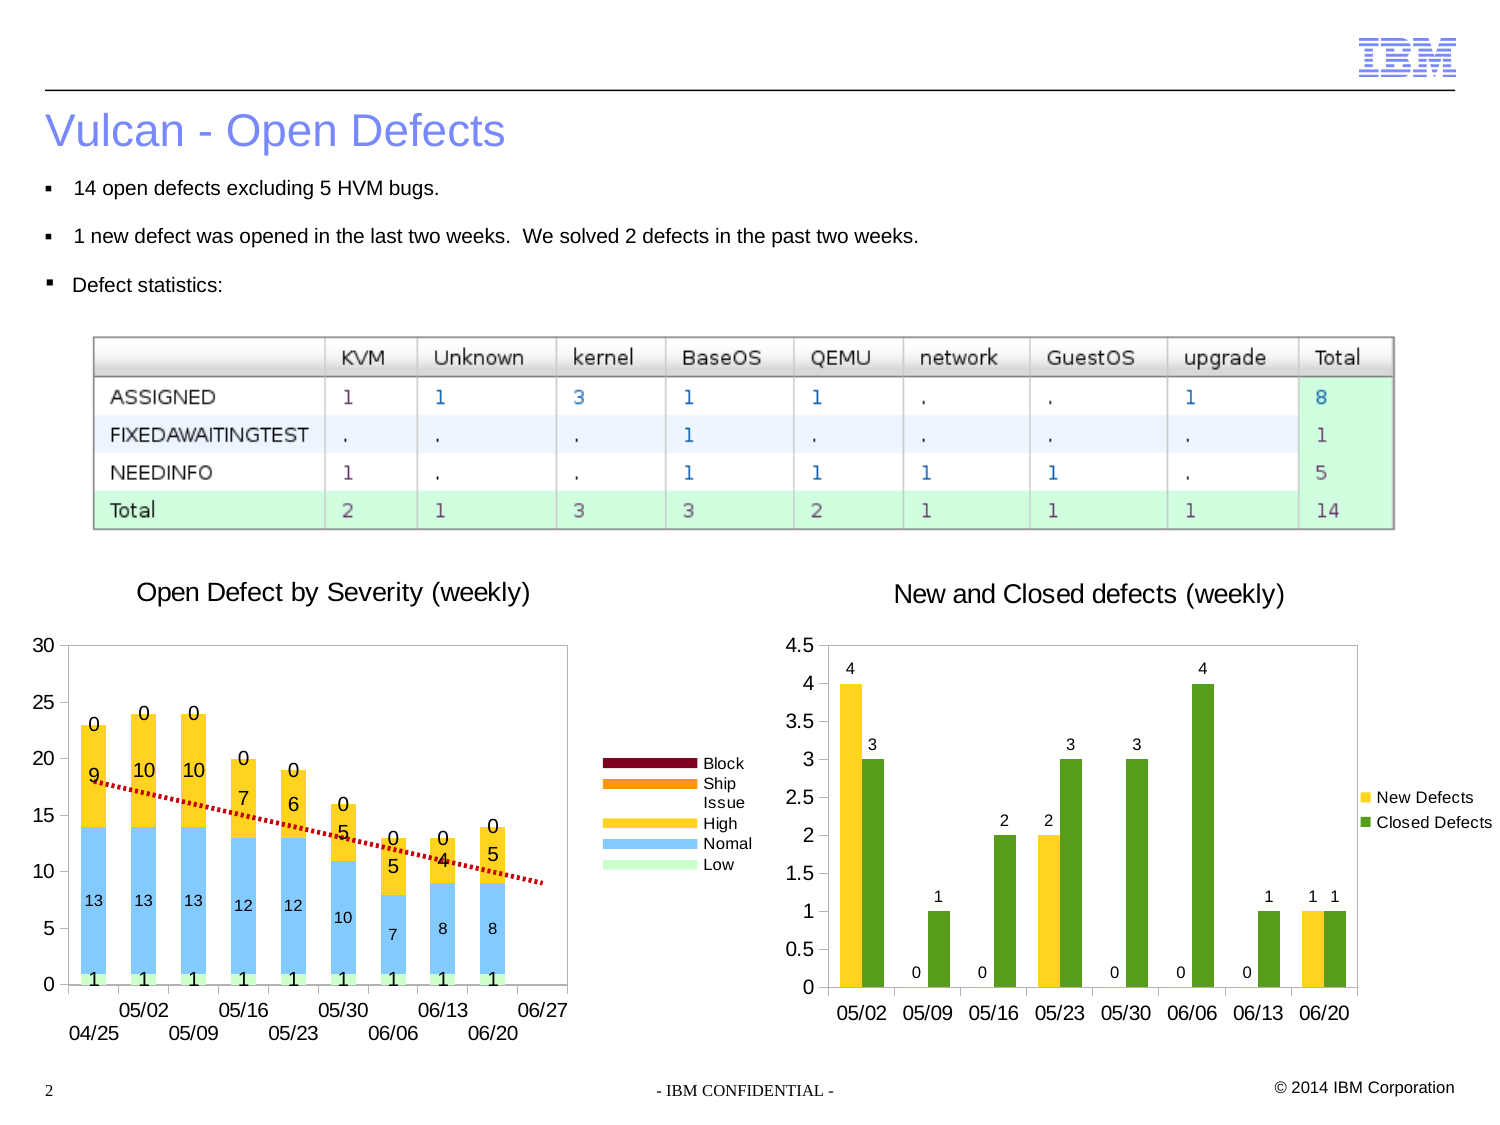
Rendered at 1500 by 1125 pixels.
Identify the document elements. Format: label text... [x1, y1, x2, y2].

list 14 open defects excluding 5 HVM bugs. 1 new defect was opened in the last two weeks. We solved 2 defects in the past two weeks. Defect statistics: [30, 169, 1430, 307]
picture [1359, 37, 1456, 77]
picture [87, 332, 1403, 535]
chart [5, 557, 1500, 1063]
title Vulcan - Open Defects [30, 97, 1456, 203]
